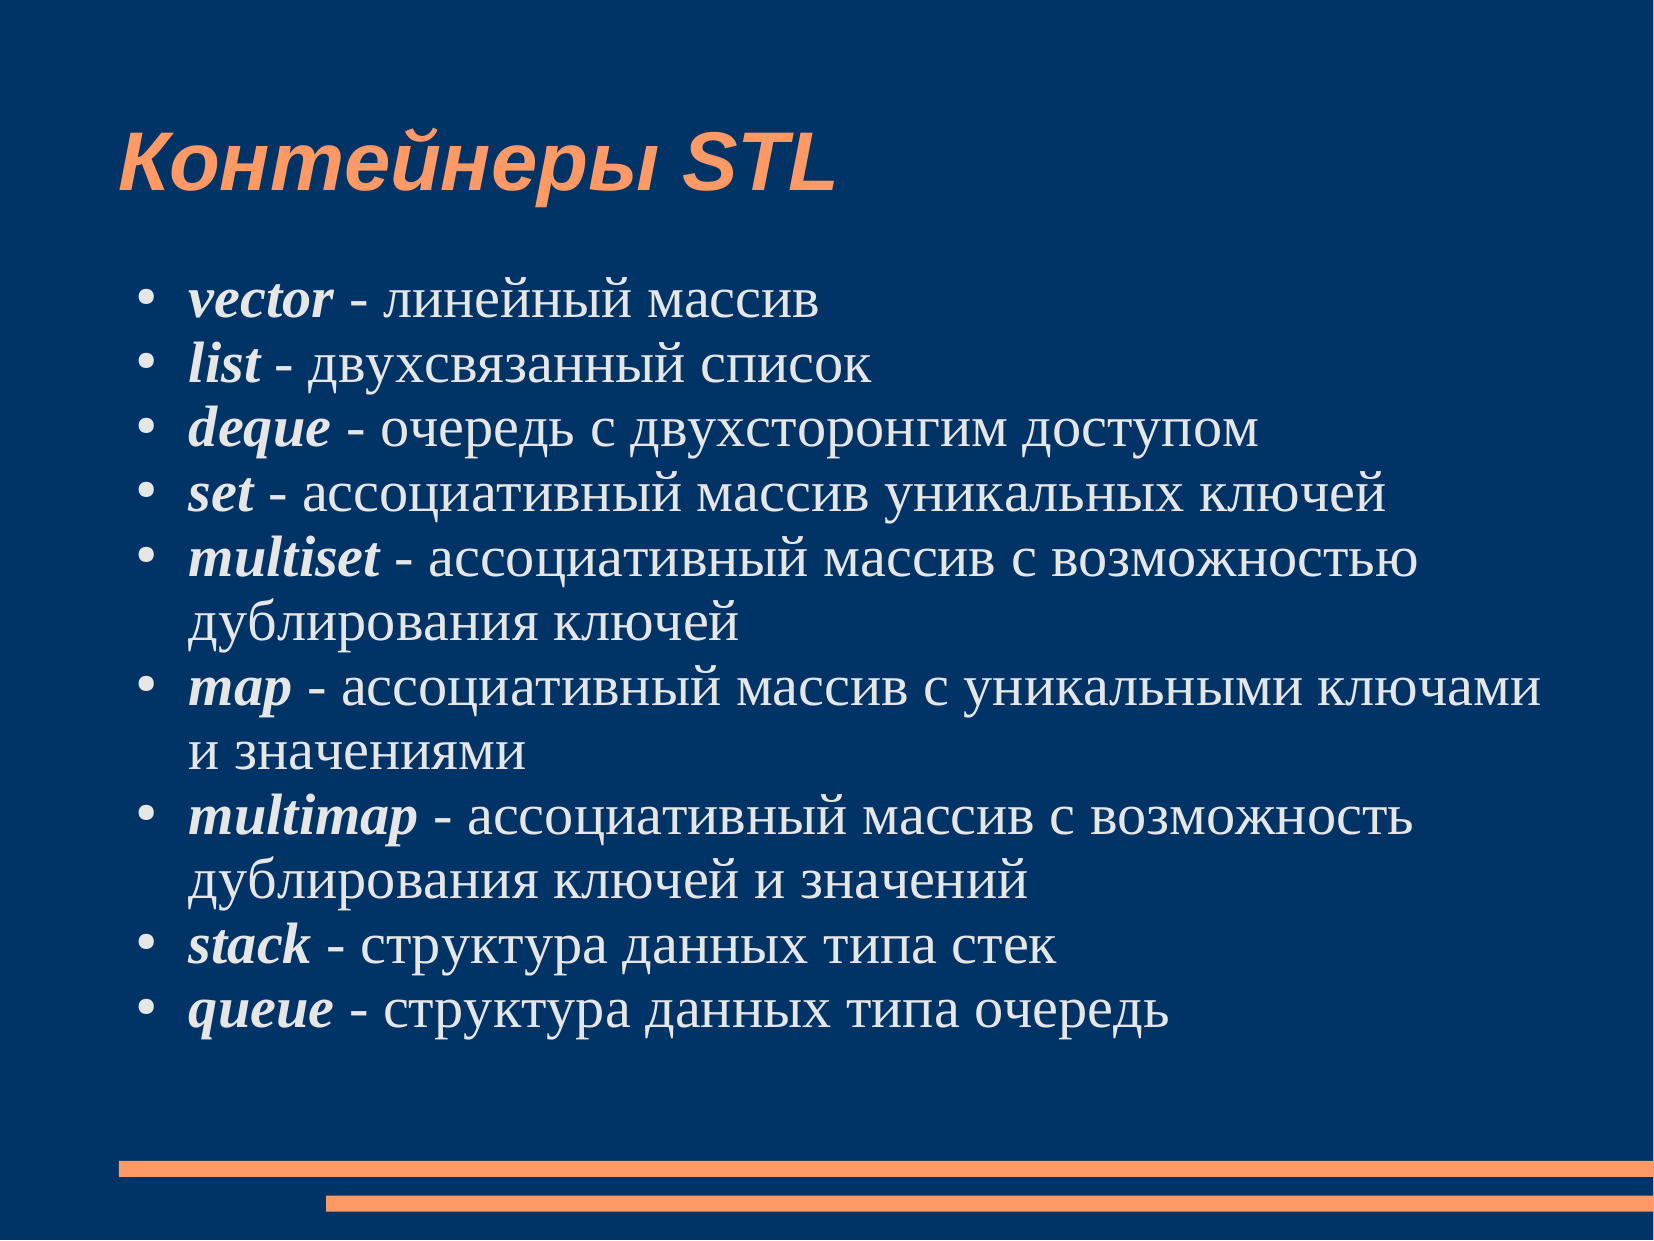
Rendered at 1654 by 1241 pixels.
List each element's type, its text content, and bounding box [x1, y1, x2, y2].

list vector - линейный массив list - двухсвязанный список deque - очередь с двухсторонгим доступом set - ассоциативный массив уникальных ключей multiset - ассоциативный массив с возможностью дублирования ключей map - ассоциативный массив с уникальными ключами и значениями multimap - ассоциативный массив с возможность дублирования ключей и значений stack - структура данных типа стек queue - структура данных типа очередь [118, 265, 1558, 1076]
title Контейнеры STL [118, 58, 1531, 265]
